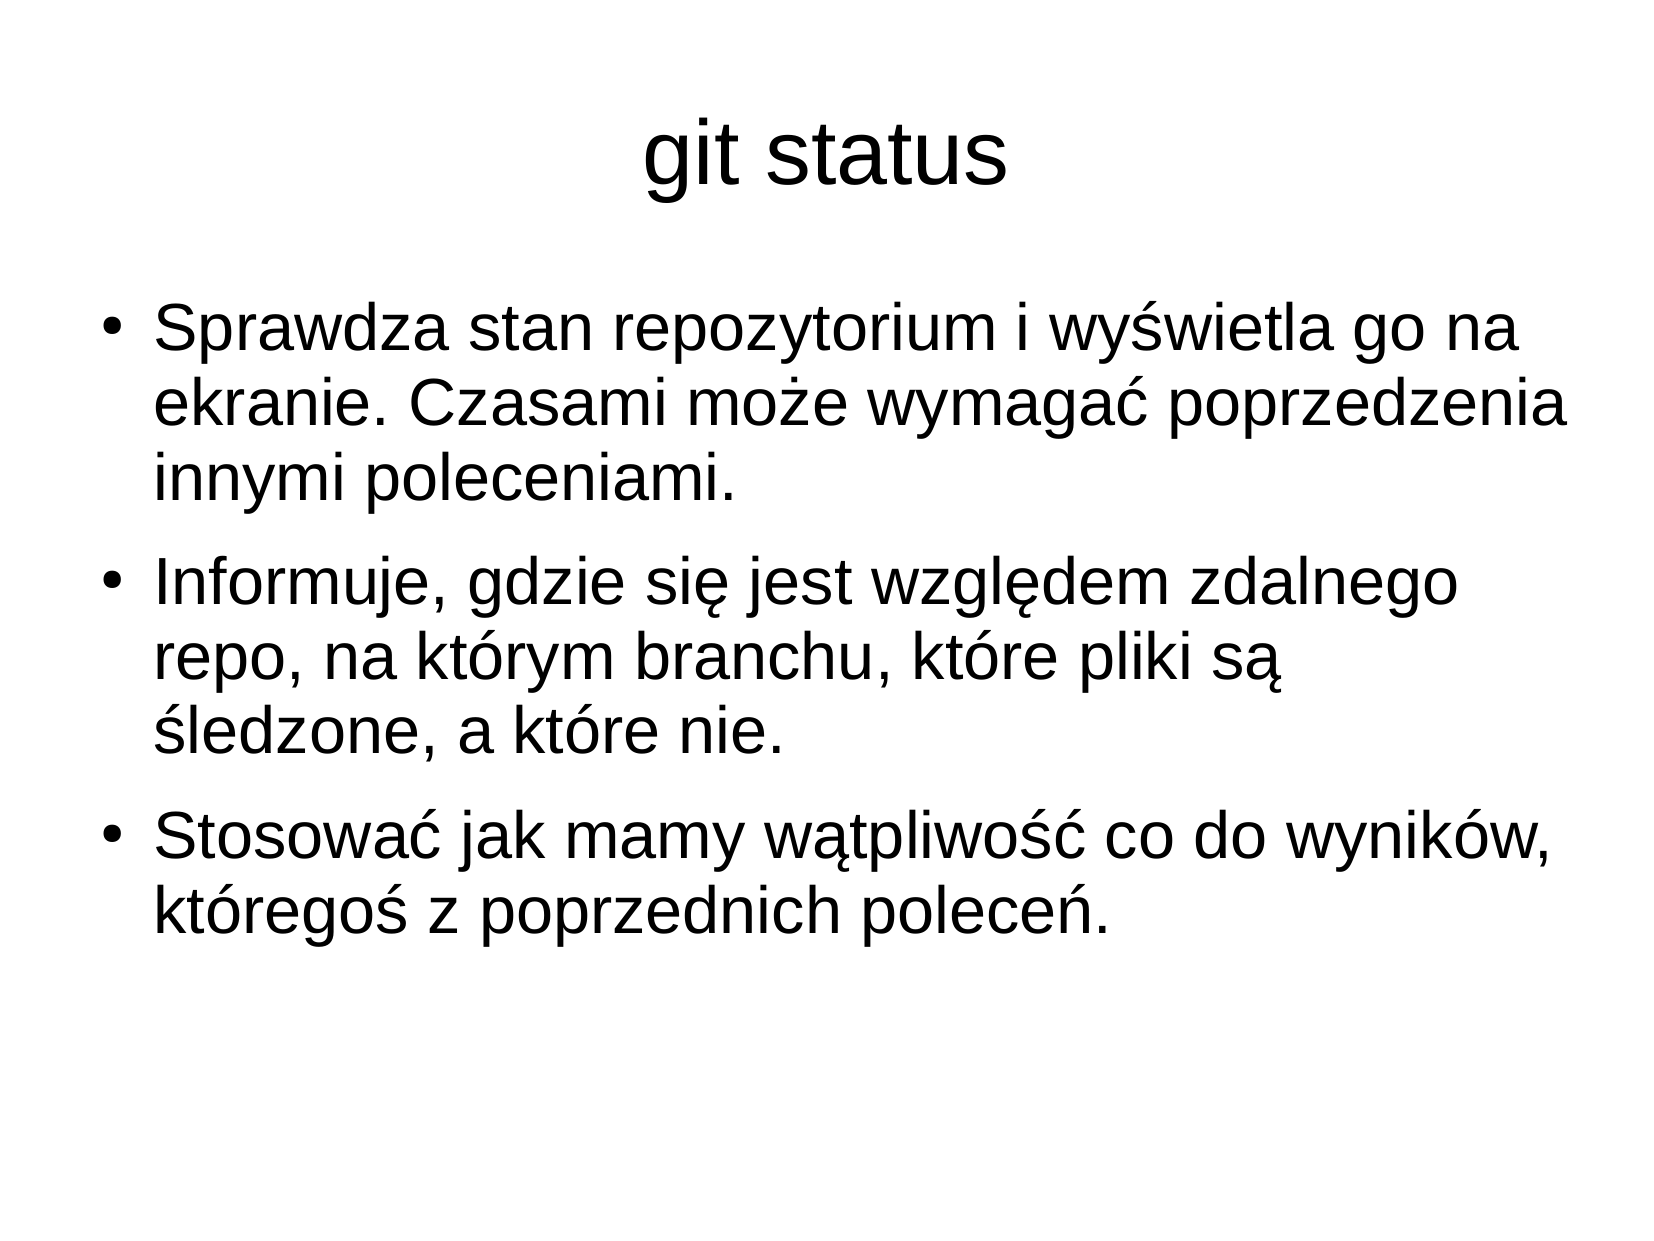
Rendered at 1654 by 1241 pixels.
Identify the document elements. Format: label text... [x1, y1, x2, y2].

list Sprawdza stan repozytorium i wyświetla go na ekranie. Czasami może wymagać poprzedzenia innymi poleceniami. Informuje, gdzie się jest względem zdalnego repo, na którym branchu, które pliki są śledzone, a które nie. Stosować jak mamy wątpliwość co do wyników, któregoś z poprzednich poleceń. [82, 290, 1571, 1010]
title git status [82, 49, 1571, 257]
